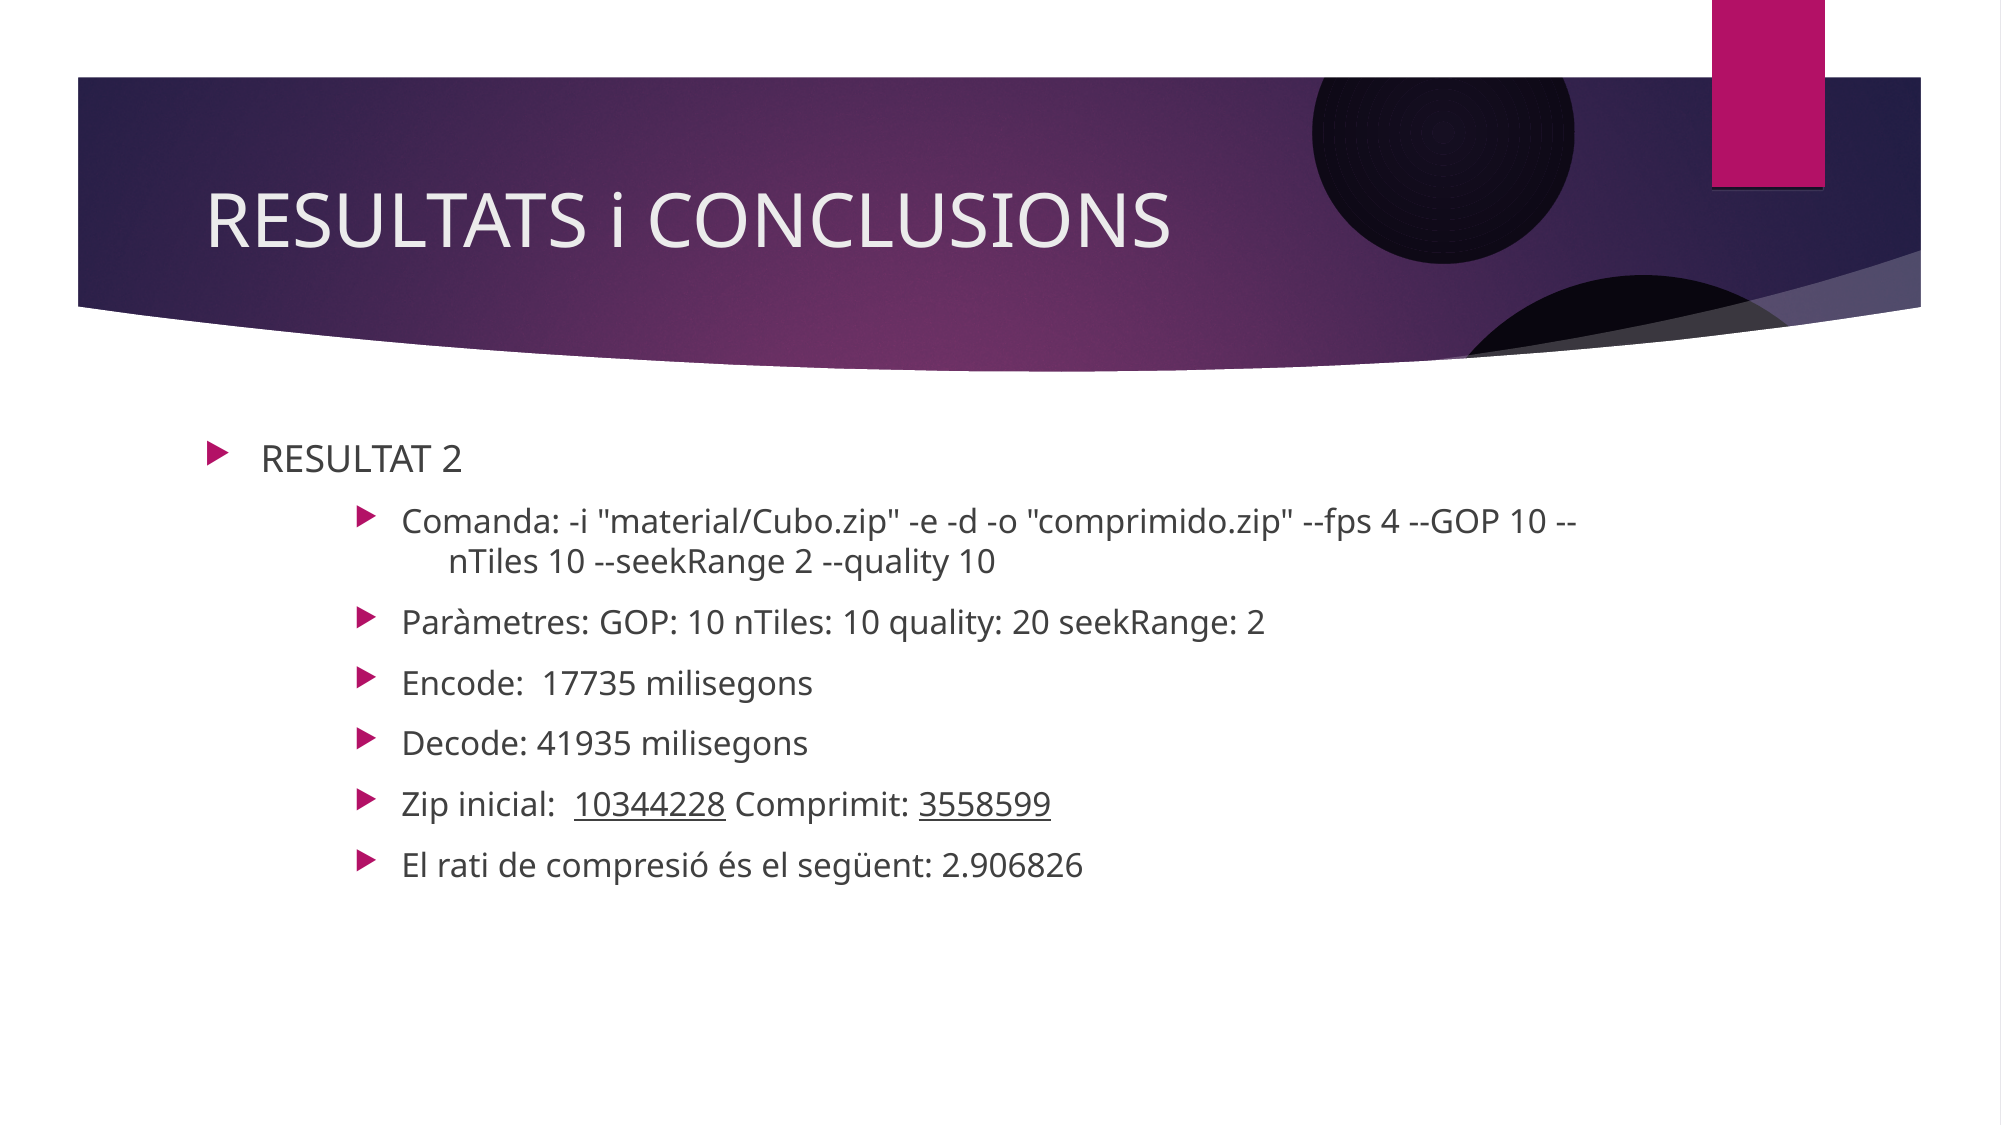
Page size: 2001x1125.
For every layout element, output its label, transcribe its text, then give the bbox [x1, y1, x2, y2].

list RESULTAT 2 Comanda: -i "material/Cubo.zip" -e -d -o "comprimido.zip" --fps 4 --GOP 10 --nTiles 10 --seekRange 2 --quality 10 Paràmetres: GOP: 10 nTiles: 10 quality: 20 seekRange: 2 Encode: 17735 milisegons Decode: 41935 milisegons Zip inicial: 10344228 Comprimit: 3558599 El rati de compresió és el següent: 2.906826 [189, 427, 1638, 988]
title RESULTATS i CONCLUSIONS [189, 159, 1627, 276]
